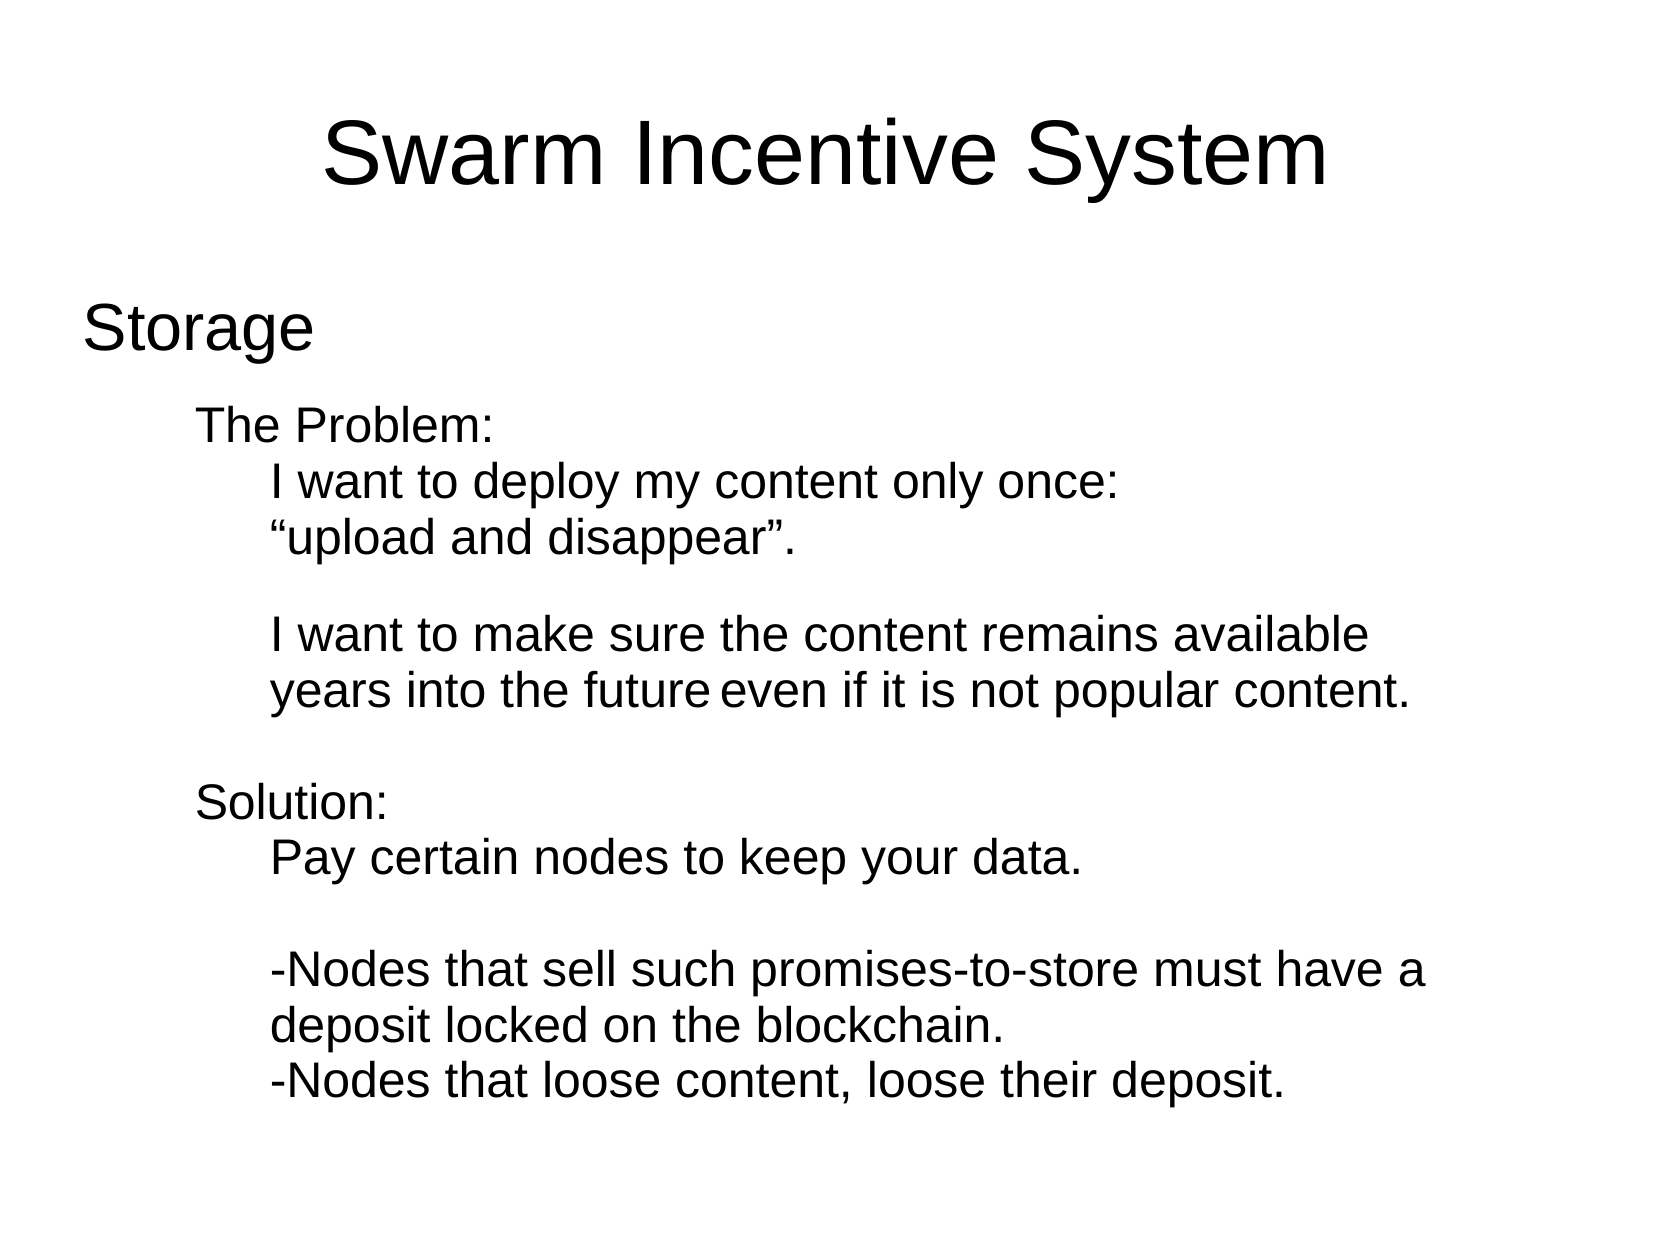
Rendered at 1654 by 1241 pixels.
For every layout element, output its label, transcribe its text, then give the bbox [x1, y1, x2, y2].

title Swarm Incentive System [82, 49, 1571, 257]
list Storage [82, 290, 1571, 1010]
text_box The Problem: I want to deploy my content only once: “upload and disappear”. I want to make sure the content remains available years into the future even if it is not popular content. Solution: Pay certain nodes to keep your data. -Nodes that sell such promises-to-store must have a deposit locked on the blockchain. -Nodes that loose content, loose their deposit. [180, 390, 1516, 1116]
